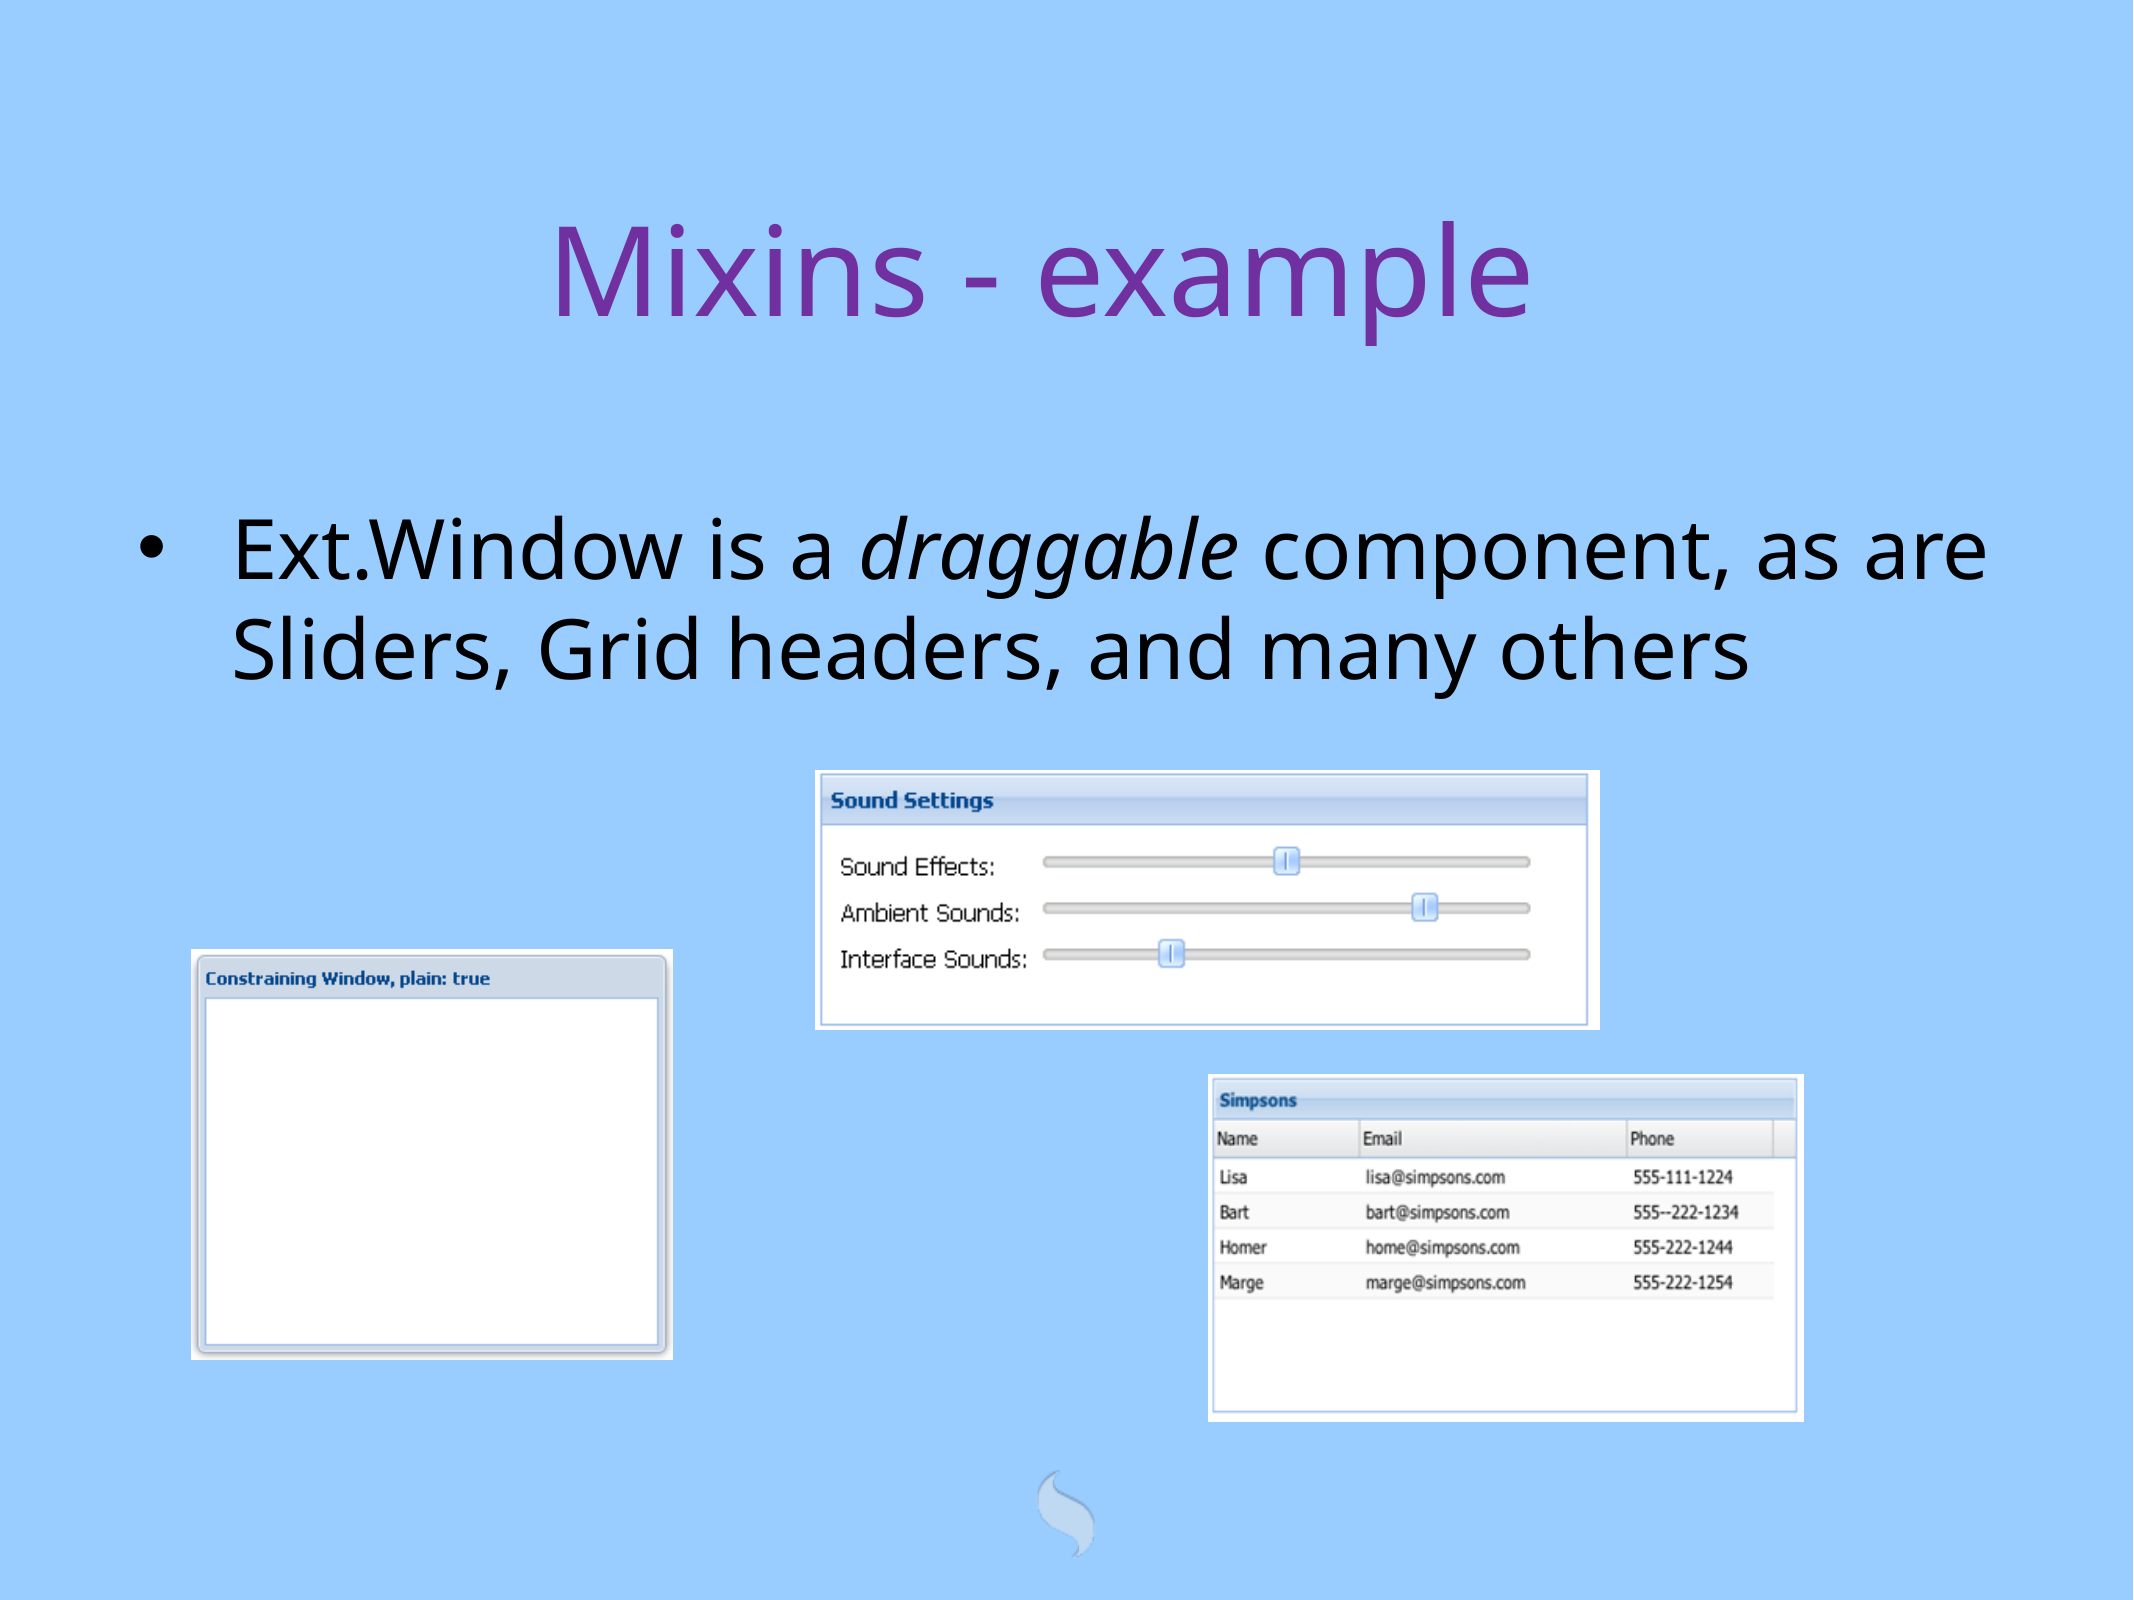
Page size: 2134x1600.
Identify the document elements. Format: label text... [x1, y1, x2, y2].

text_box Ext.Window is a draggable component, as are Sliders, Grid headers, and many others [129, 487, 2030, 763]
picture [1208, 1074, 1804, 1422]
picture [191, 949, 673, 1360]
text_box Mixins - example [116, 112, 1967, 350]
picture [1035, 1470, 1098, 1561]
picture [815, 770, 1600, 1030]
